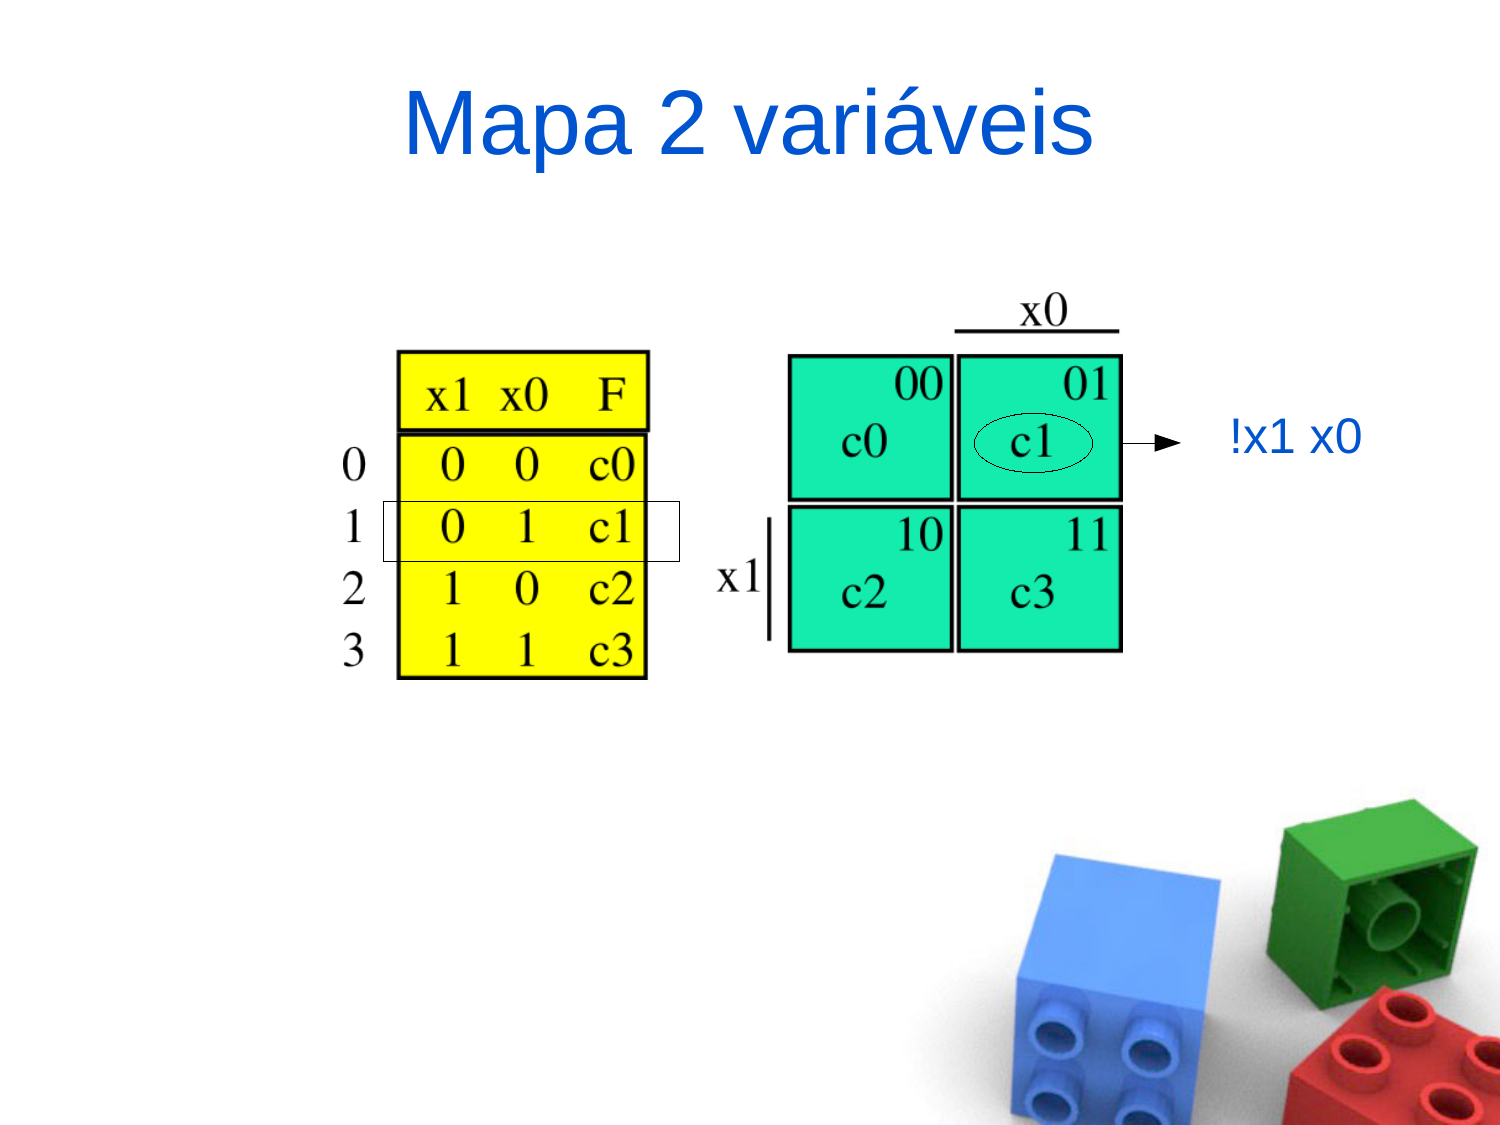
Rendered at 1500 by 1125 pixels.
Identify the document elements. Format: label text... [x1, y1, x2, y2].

title Mapa 2 variáveis [112, 0, 1388, 248]
picture [249, 187, 1500, 1125]
text_box !x1 x0 [1214, 395, 1378, 471]
